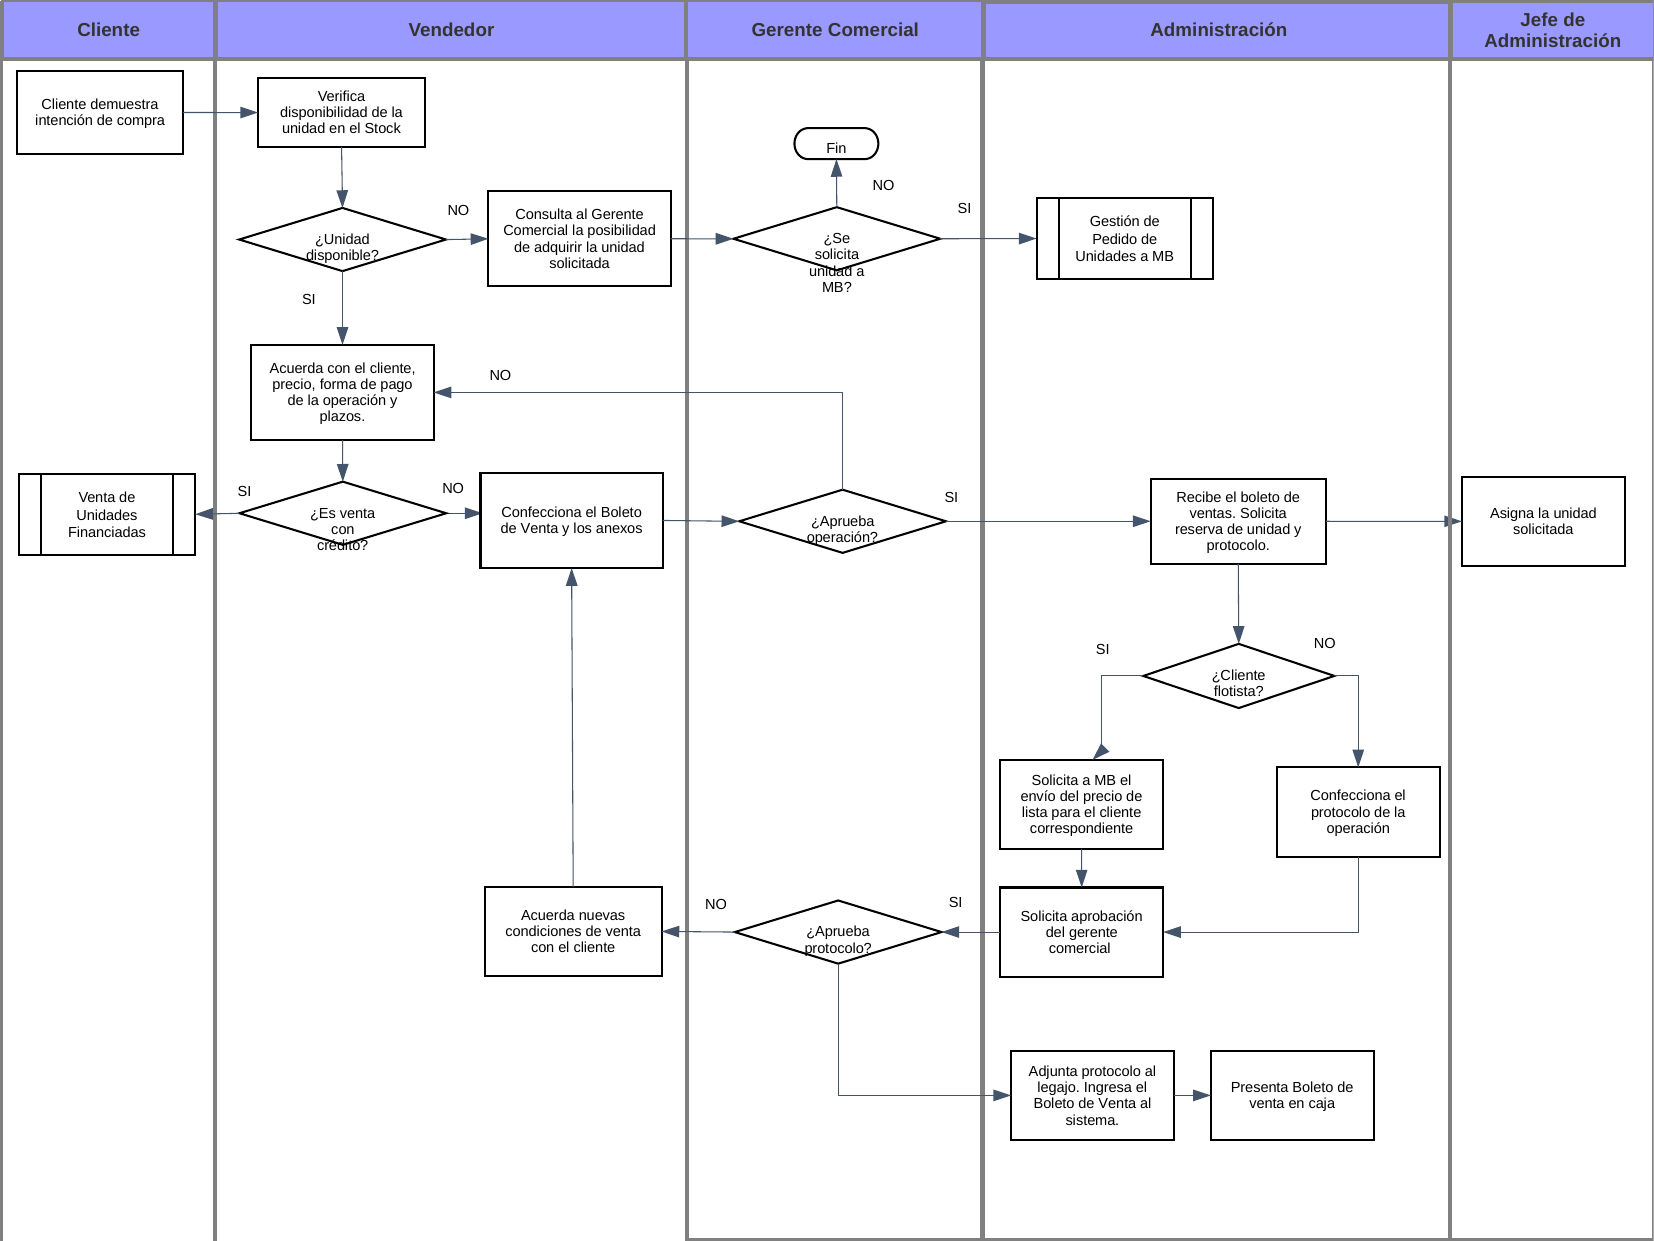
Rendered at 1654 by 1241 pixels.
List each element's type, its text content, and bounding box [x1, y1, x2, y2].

text_box Cliente demuestra intención de compra [16, 71, 184, 154]
text_box SI [942, 192, 987, 238]
text_box SI [286, 283, 332, 332]
text_box ¿Es venta con crédito? [245, 481, 447, 545]
text_box Vendedor [216, 0, 685, 60]
text_box SI [1077, 634, 1129, 684]
text_box Gerente Comercial [685, 0, 984, 60]
text_box ¿Se solicita unidad a MB? [734, 207, 940, 271]
text_box NO [1292, 627, 1358, 660]
text_box ¿Aprueba protocolo? [735, 900, 933, 964]
text_box NO [851, 170, 917, 202]
text_box Confecciona el Boleto de Venta y los anexos [480, 472, 663, 569]
text_box Venta de Unidades Financiadas [19, 474, 195, 555]
text_box Jefe de Administración [1452, 1, 1654, 60]
text_box NO [683, 889, 749, 919]
text_box NO [468, 359, 534, 390]
text_box ¿Cliente flotista? [1143, 644, 1335, 709]
text_box Acuerda con el cliente, precio, forma de pago de la operación y plazos. [251, 344, 434, 441]
text_box Solicita aprobación del gerente comercial [1000, 887, 1164, 977]
text_box Recibe el boleto de ventas. Solicita reserva de unidad y protocolo. [1150, 478, 1326, 564]
text_box Cliente [2, 0, 216, 60]
text_box Consulta al Gerente Comercial la posibilidad de adquirir la unidad solicitada [488, 191, 671, 287]
text_box Presenta Boleto de venta en caja [1210, 1050, 1374, 1141]
text_box Confecciona el protocolo de la operación [1276, 767, 1440, 857]
text_box SI [220, 475, 269, 515]
text_box SI [927, 481, 976, 520]
text_box SI [933, 886, 978, 935]
text_box ¿Aprueba operación? [740, 489, 946, 553]
text_box NO [425, 194, 488, 225]
text_box Gestión de Pedido de Unidades a MB [1037, 198, 1213, 279]
text_box Verifica disponibilidad de la unidad en el Stock [257, 77, 426, 148]
text_box ¿Unidad disponible? [239, 208, 445, 271]
text_box NO [420, 472, 486, 503]
text_box Adjunta protocolo al legajo. Ingresa el Boleto de Venta al sistema. [1011, 1050, 1174, 1141]
text_box Fin [794, 128, 879, 160]
text_box Solicita a MB el envío del precio de lista para el cliente correspondiente [1000, 759, 1163, 850]
text_box Asigna la unidad solicitada [1461, 476, 1625, 566]
text_box Administración [985, 4, 1448, 60]
text_box Acuerda nuevas condiciones de venta con el cliente [484, 886, 662, 977]
